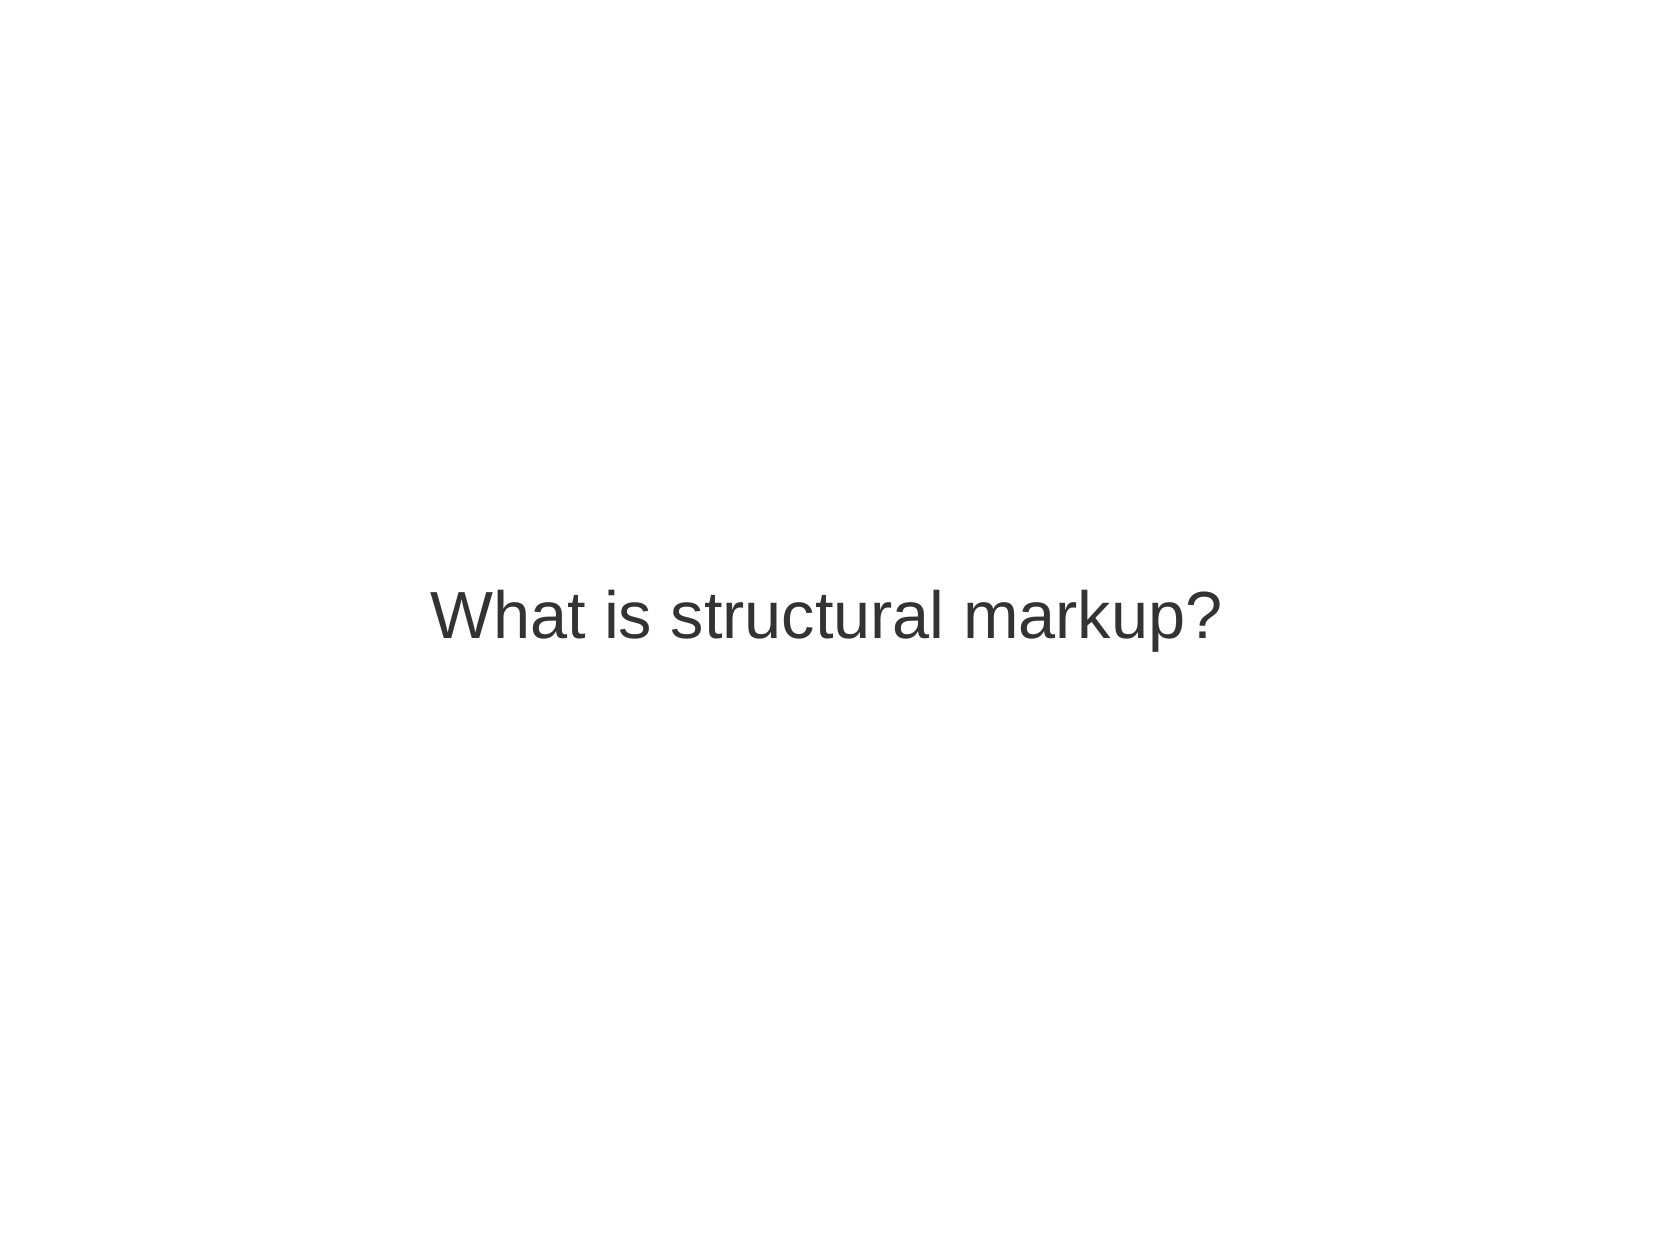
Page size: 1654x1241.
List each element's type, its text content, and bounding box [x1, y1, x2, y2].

subtitle What is structural markup? [82, 49, 1571, 1182]
